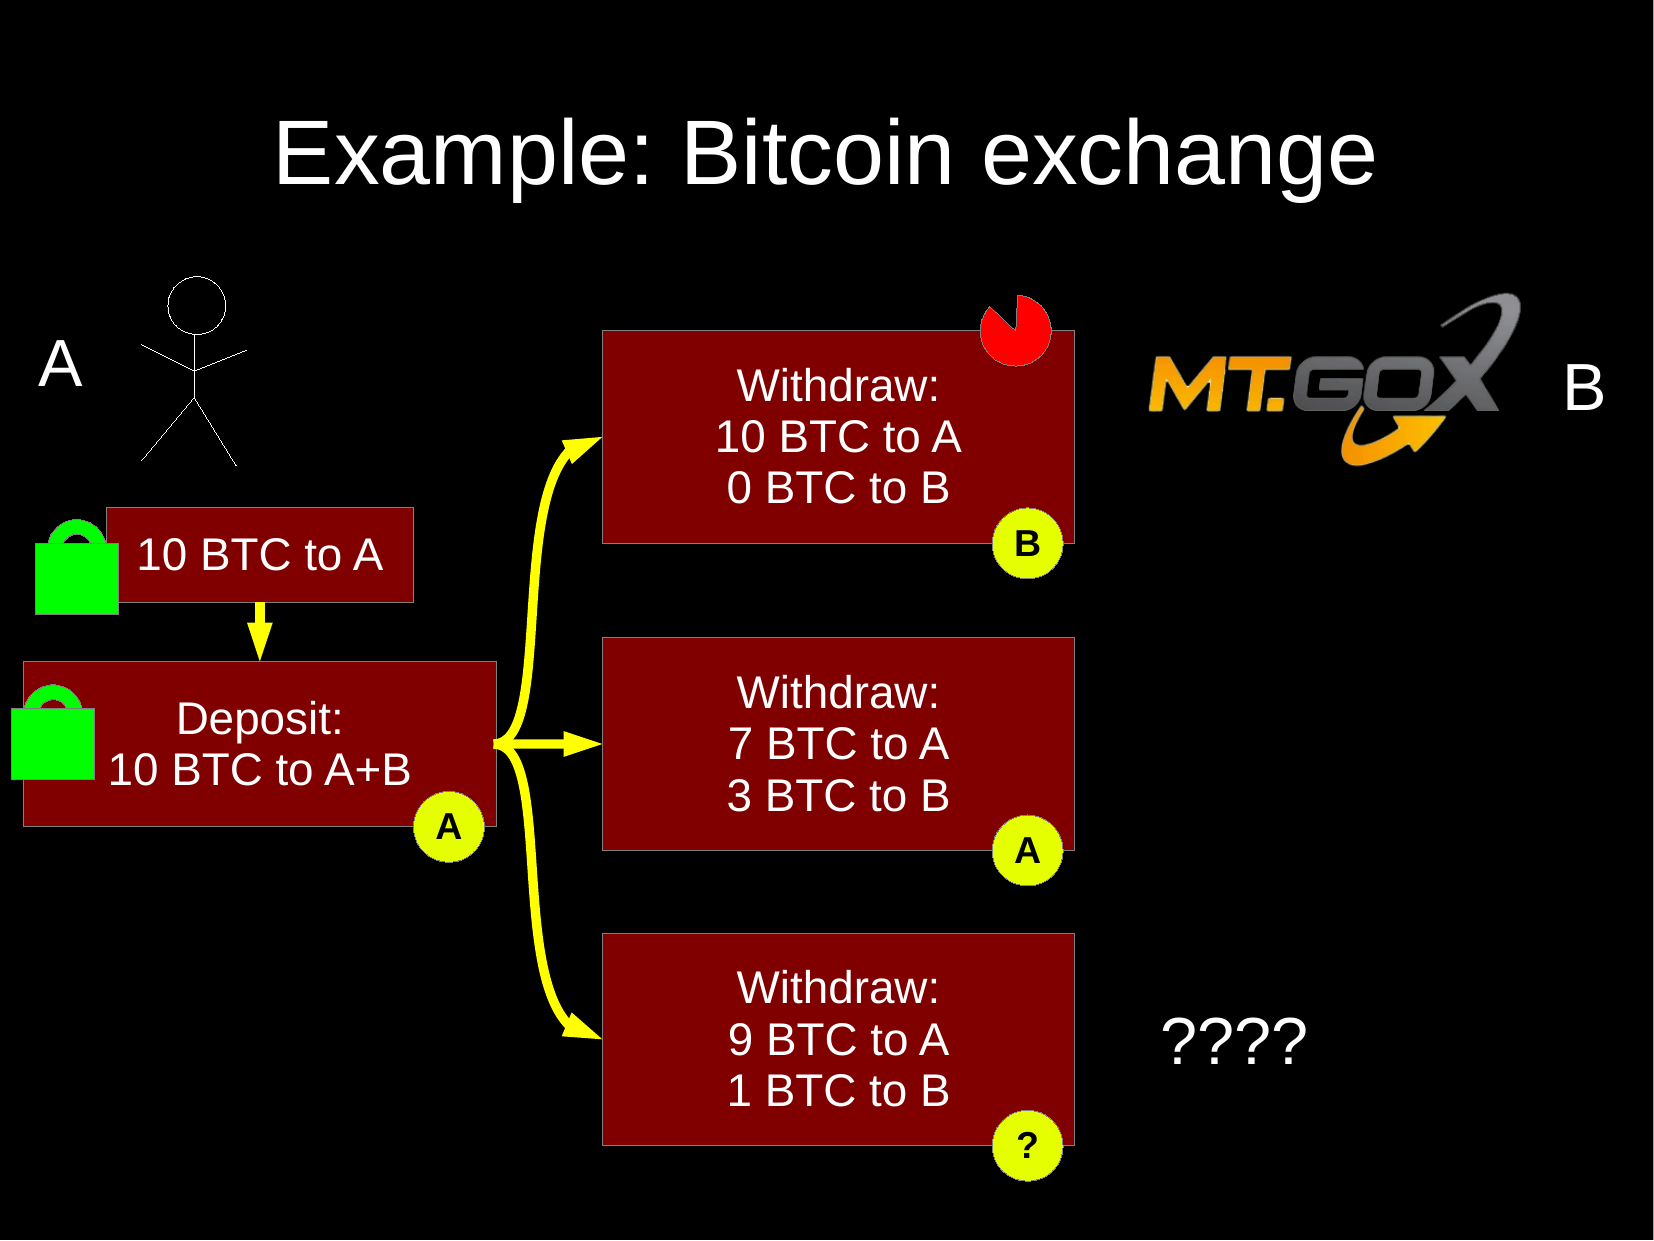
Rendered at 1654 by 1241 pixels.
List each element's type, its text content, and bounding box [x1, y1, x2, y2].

text_box [35, 519, 119, 615]
text_box Withdraw: 10 BTC to A 0 BTC to B [602, 330, 1075, 544]
text_box B [992, 507, 1064, 579]
text_box [980, 295, 1052, 367]
text_box Deposit: 10 BTC to A+B [23, 661, 497, 827]
text_box Withdraw: 7 BTC to A 3 BTC to B [602, 637, 1075, 851]
text_box [11, 684, 95, 780]
text_box B [1547, 342, 1622, 432]
text_box ? [992, 1110, 1064, 1182]
text_box A [413, 791, 485, 863]
text_box A [23, 318, 98, 409]
title Example: Bitcoin exchange [82, 49, 1571, 257]
picture [1145, 285, 1524, 475]
text_box A [992, 814, 1064, 886]
text_box 10 BTC to A [106, 507, 414, 603]
text_box ???? [1145, 997, 1325, 1087]
text_box Withdraw: 9 BTC to A 1 BTC to B [602, 933, 1075, 1146]
